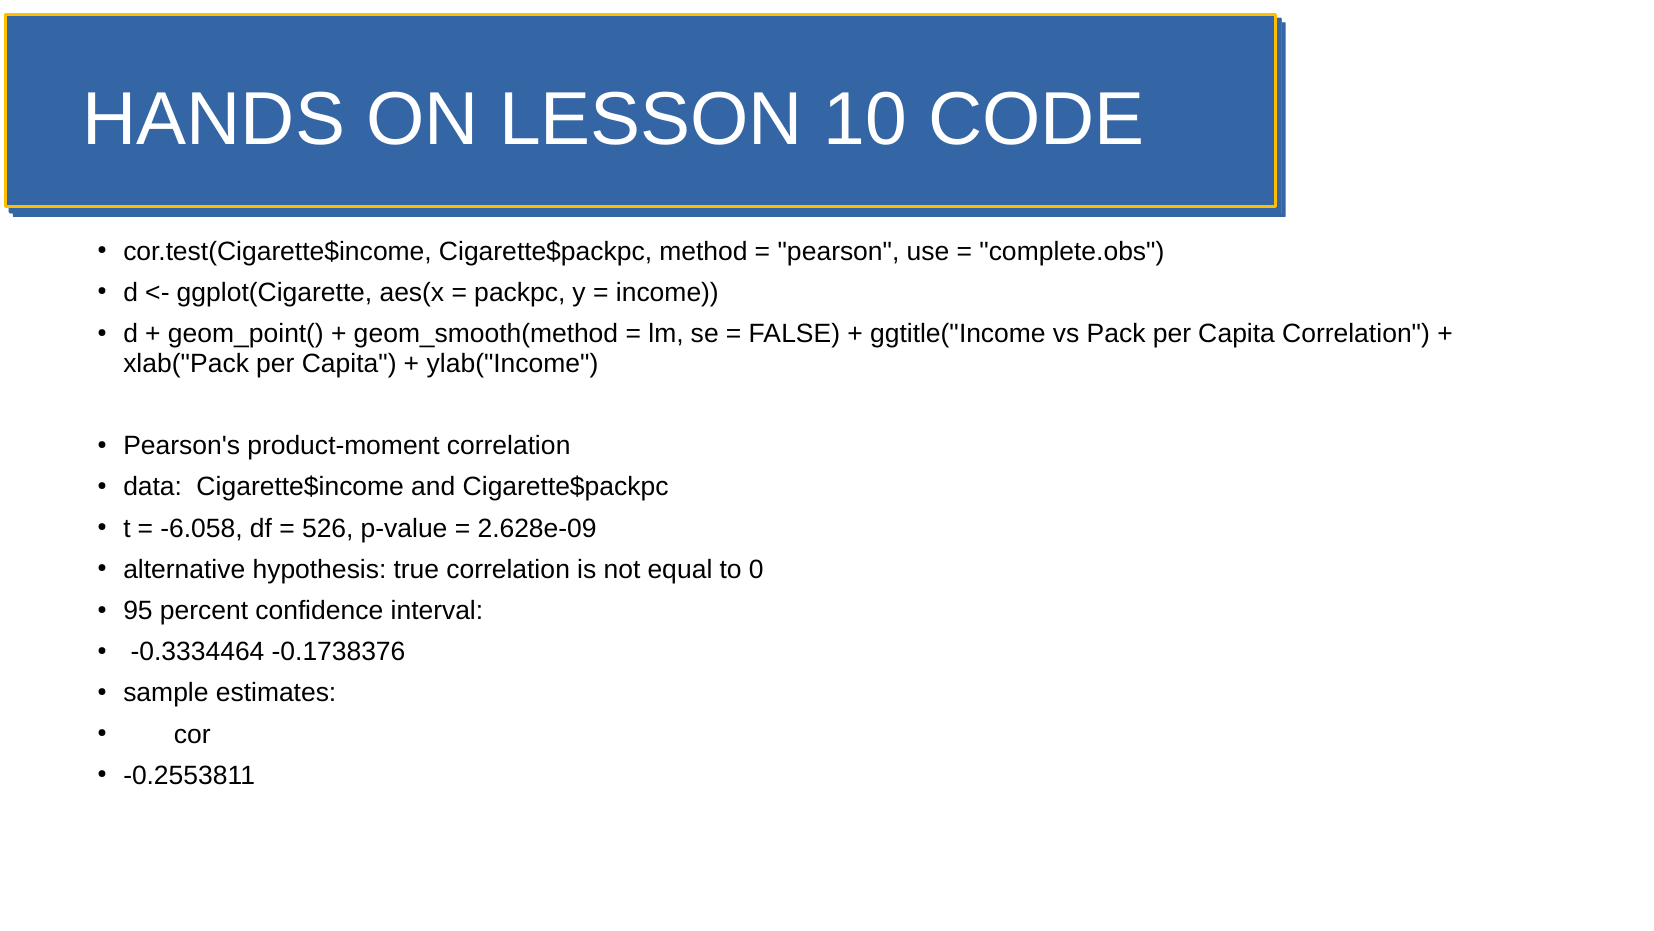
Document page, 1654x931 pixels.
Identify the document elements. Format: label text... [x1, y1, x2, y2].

title HANDS ON LESSON 10 CODE [82, 44, 1235, 192]
list cor.test(Cigarette$income, Cigarette$packpc, method = "pearson", use = "complete.obs") d <- ggplot(Cigarette, aes(x = packpc, y = income)) d + geom_point() + geom_smooth(method = lm, se = FALSE) + ggtitle("Income vs Pack per Capita Correlation") + xlab("Pack per Capita") + ylab("Income") Pearson's product-moment correlation data: Cigarette$income and Cigarette$packpc t = -6.058, df = 526, p-value = 2.628e-09 alternative hypothesis: true correlation is not equal to 0 95 percent confidence interval: -0.3334464 -0.1738376 sample estimates: cor -0.2553811 [88, 236, 1565, 798]
